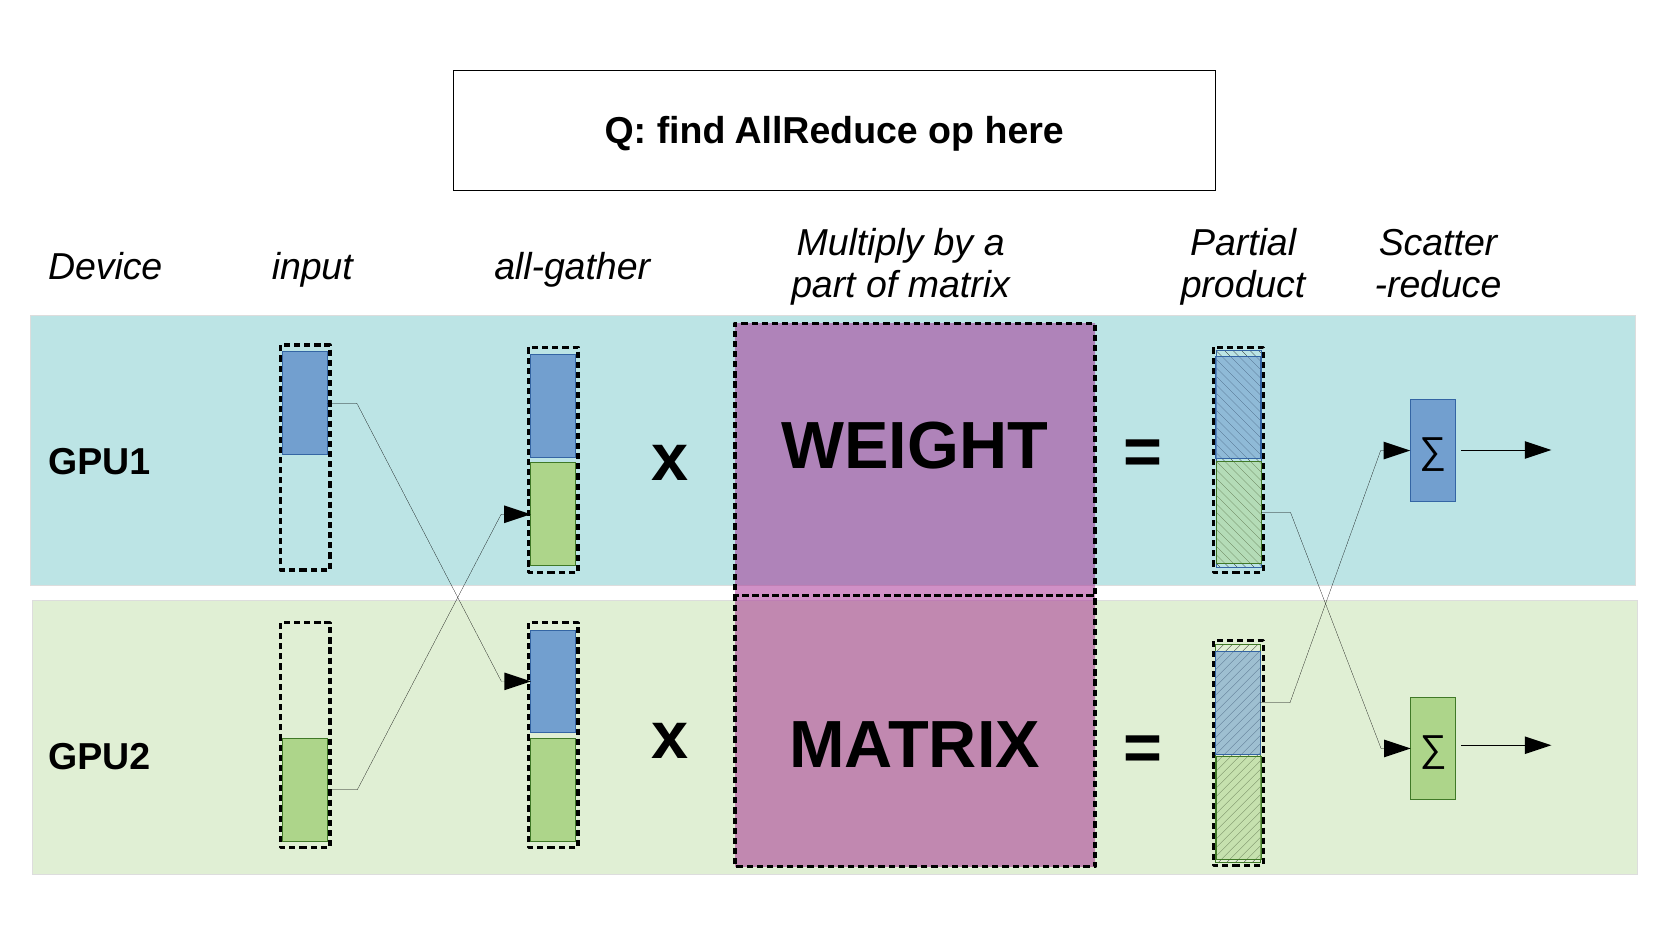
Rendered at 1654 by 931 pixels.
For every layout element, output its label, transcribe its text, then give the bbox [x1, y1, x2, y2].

text_box = [1108, 406, 1202, 497]
text_box Scatter -reduce [1267, 214, 1609, 314]
text_box [32, 600, 1638, 875]
text_box Q: find AllReduce op here [453, 70, 1216, 191]
text_box = [1108, 702, 1202, 792]
text_box [30, 315, 1636, 586]
text_box Multiply by a part of matrix [730, 214, 1071, 314]
text_box Partial product [1072, 214, 1267, 314]
title Tensor-parallel training [82, 37, 1571, 193]
text_box ∑ [1410, 399, 1456, 502]
text_box GPU2 [33, 728, 226, 785]
text_box Device [33, 237, 216, 295]
text_box WEIGHT MATRIX [735, 596, 1096, 867]
text_box x [636, 690, 729, 780]
text_box x [636, 412, 729, 503]
text_box input [216, 237, 409, 295]
text_box ∑ [1410, 697, 1456, 800]
text_box GPU1 [33, 432, 226, 490]
text_box WEIGHT MATRIX [735, 323, 1096, 595]
text_box all-gather [476, 237, 669, 295]
